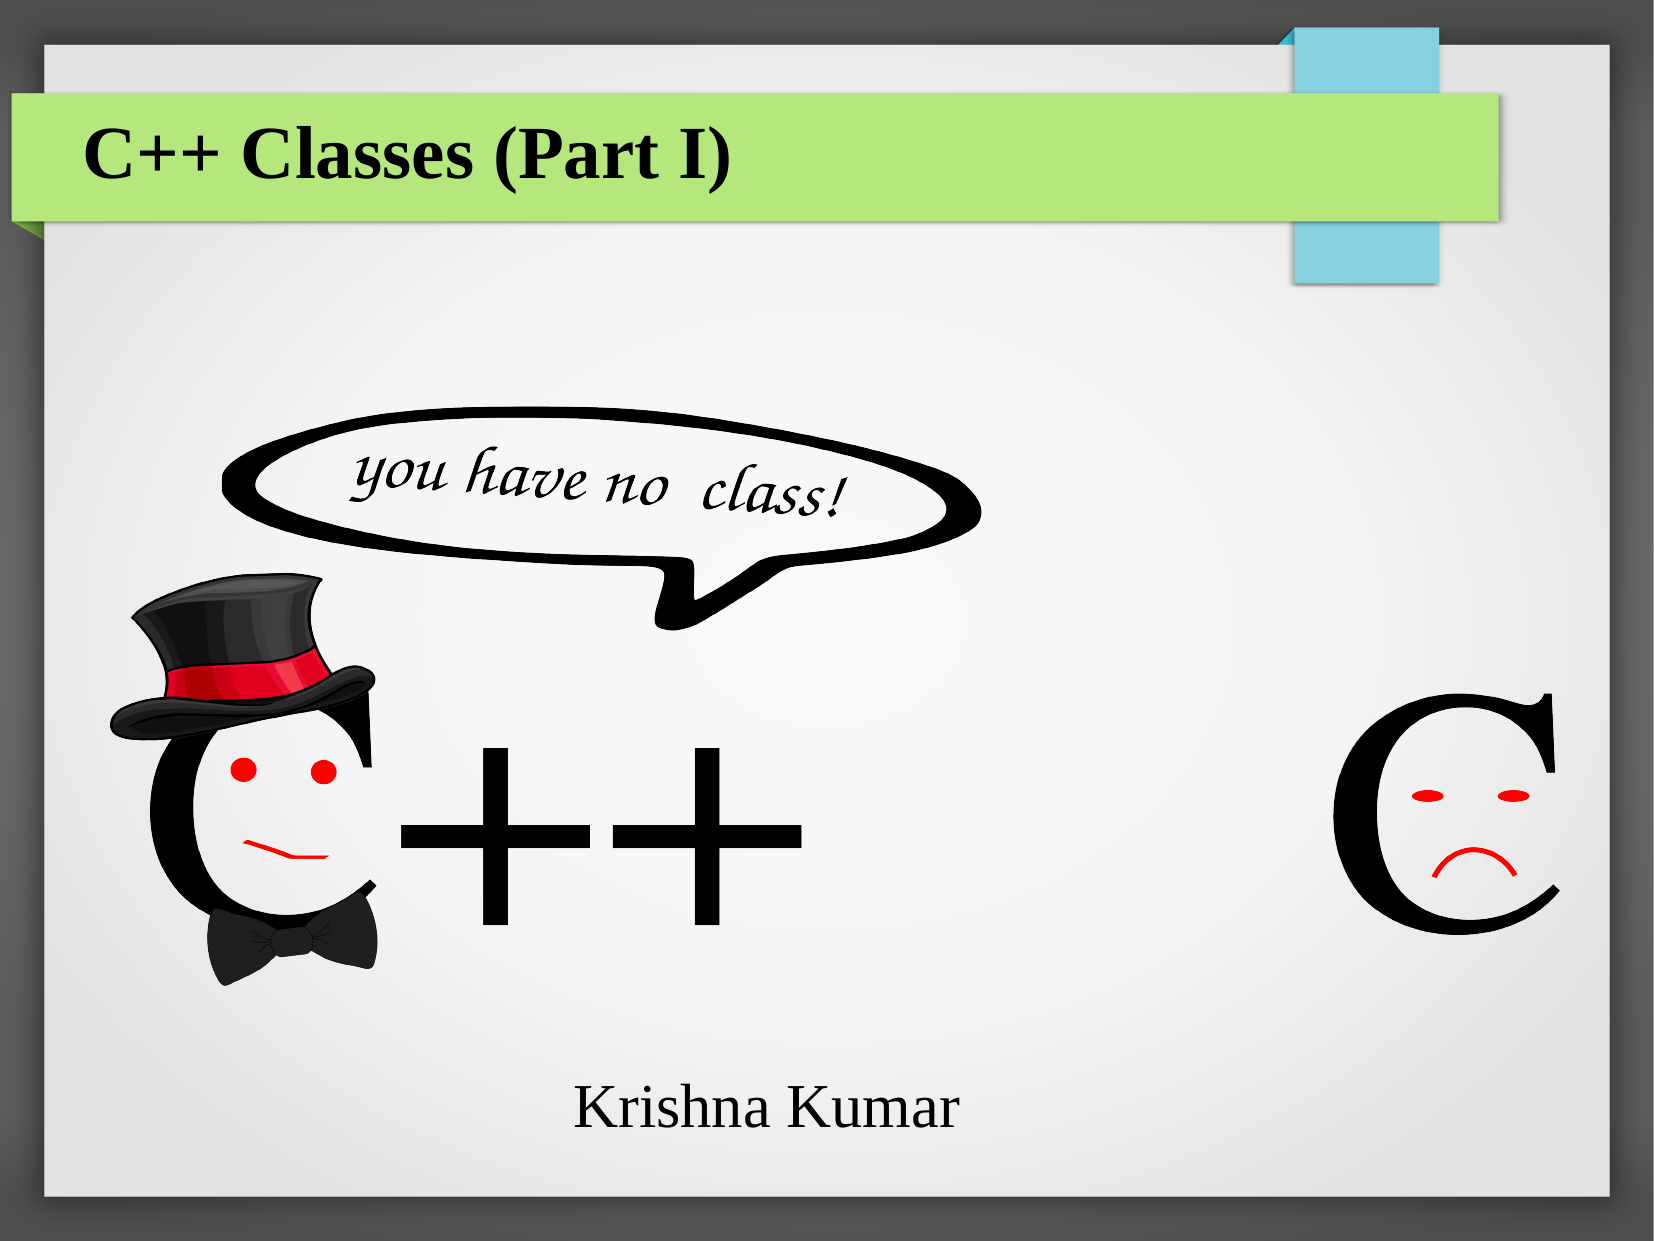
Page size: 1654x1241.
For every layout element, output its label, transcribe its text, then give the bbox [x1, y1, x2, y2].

text_box Krishna Kumar [484, 1054, 1050, 1158]
title C++ Classes (Part I) [82, 94, 1264, 213]
picture [0, 0, 1654, 1241]
